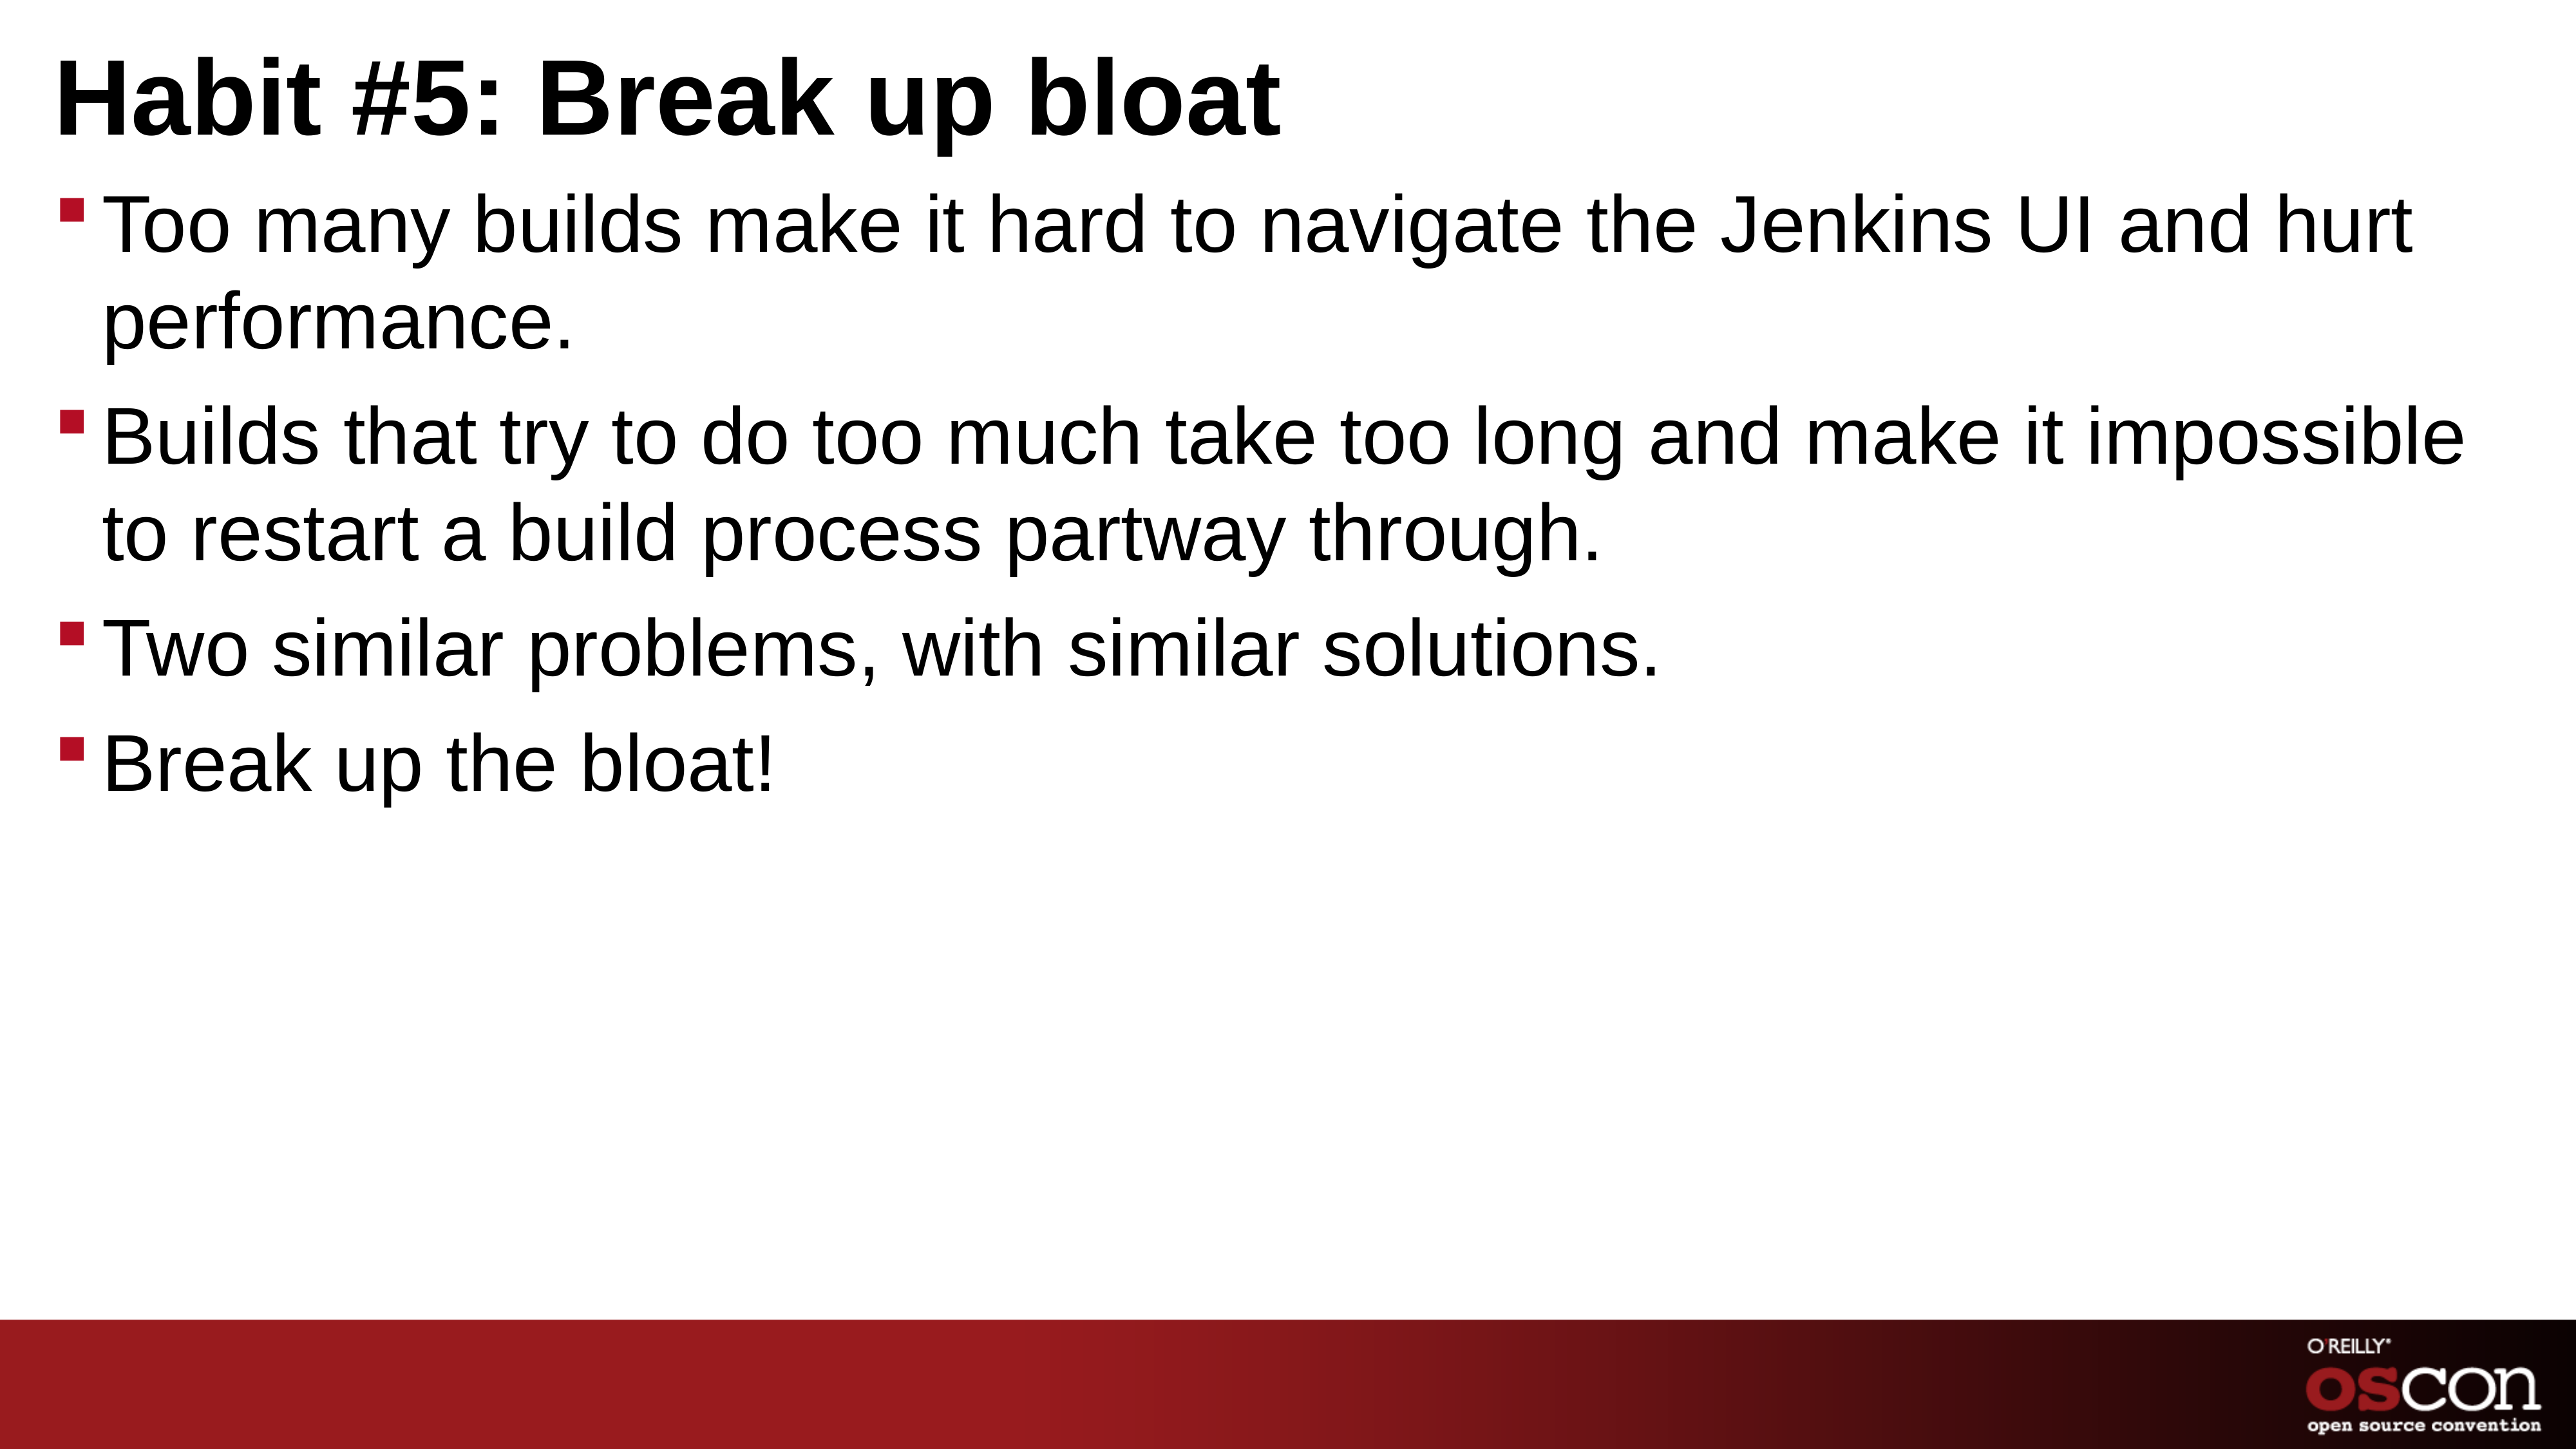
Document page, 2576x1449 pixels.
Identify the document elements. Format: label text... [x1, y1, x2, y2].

list Too many builds make it hard to navigate the Jenkins UI and hurt performance. Builds that try to do too much take too long and make it impossible to restart a build process partway through. Two similar problems, with similar solutions. Break up the bloat! [48, 166, 2514, 1449]
picture [0, 0, 2576, 1449]
title Habit #5: Break up bloat [48, 17, 2514, 166]
